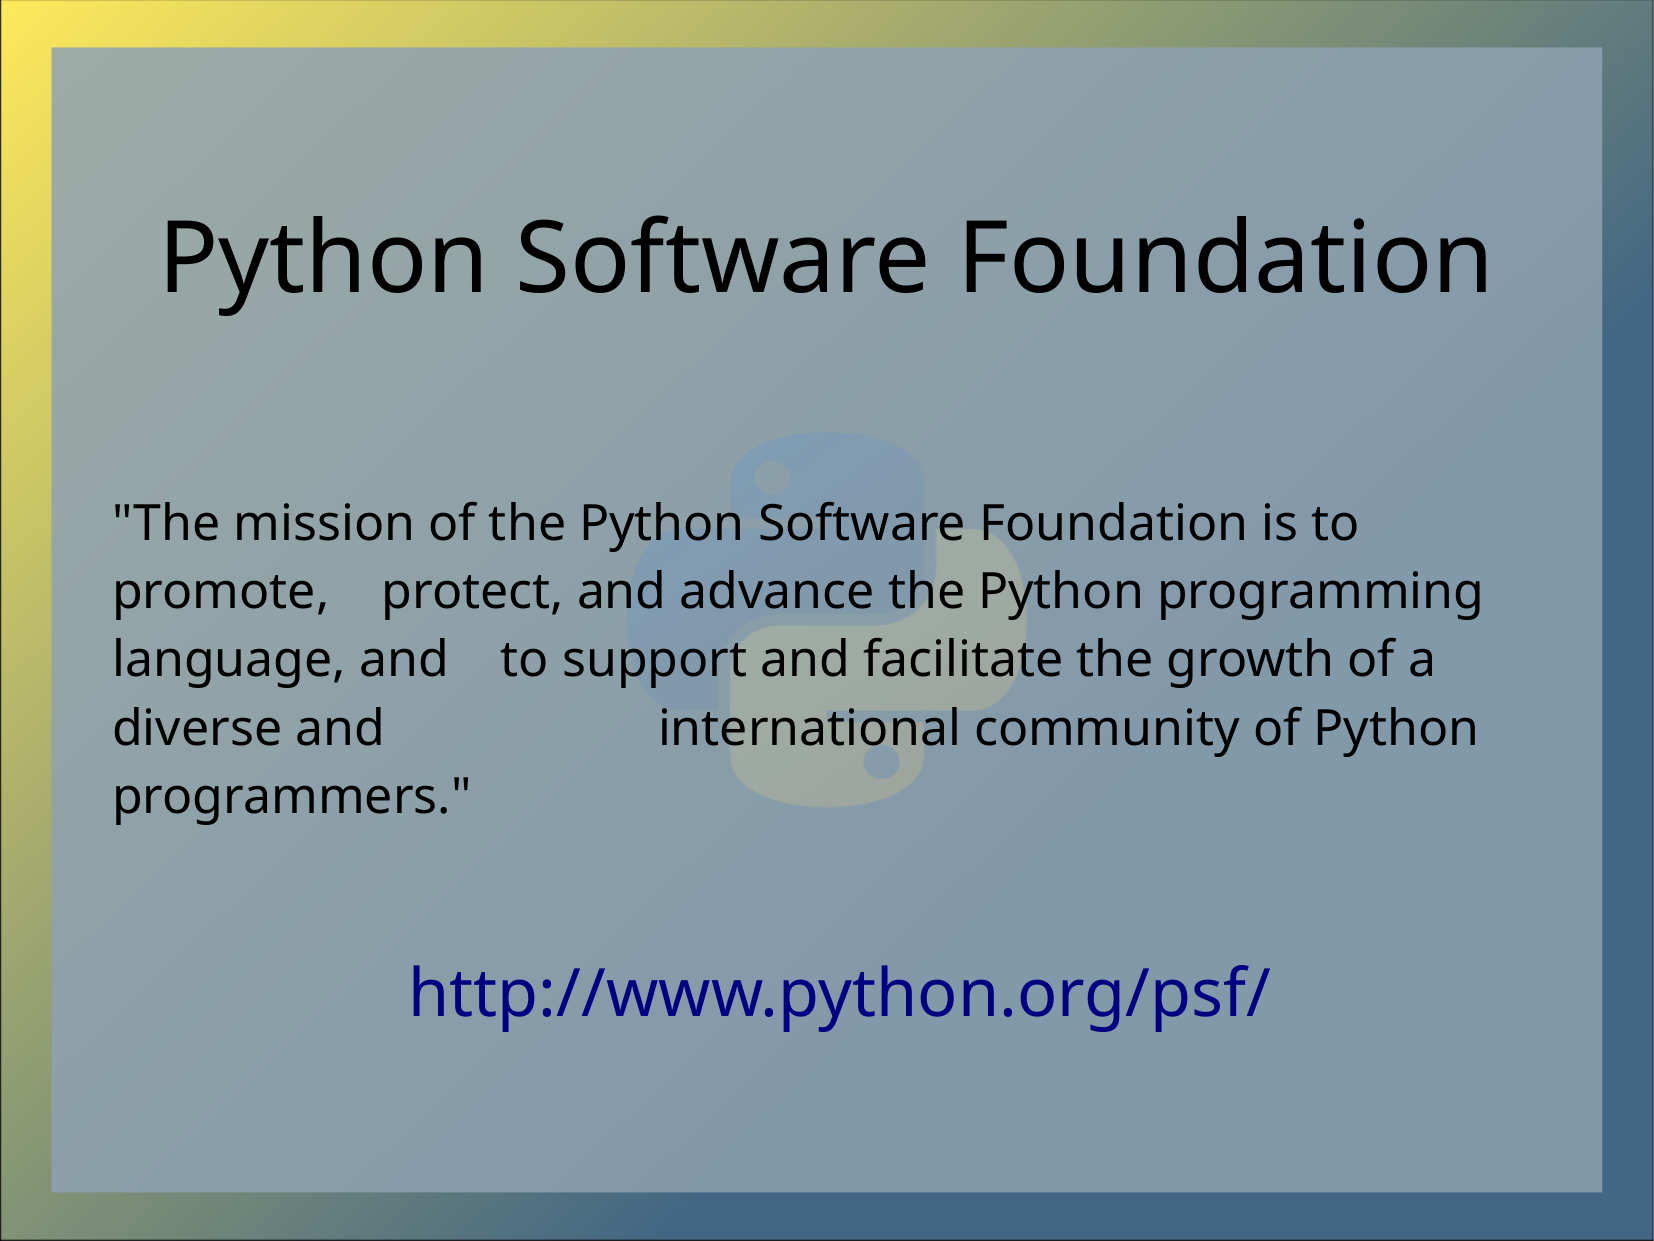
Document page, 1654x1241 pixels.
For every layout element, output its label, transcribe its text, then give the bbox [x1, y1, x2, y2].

list http://www.python.org/psf/ [82, 945, 1571, 1036]
title Python Software Foundation [82, 150, 1571, 358]
picture [0, 0, 1654, 1241]
text_box "The mission of the Python Software Foundation is to promote, protect, and advance the Python programming language, and to support and facilitate the growth of a diverse and international community of Python programmers." [97, 479, 1557, 761]
list [82, 615, 1571, 781]
